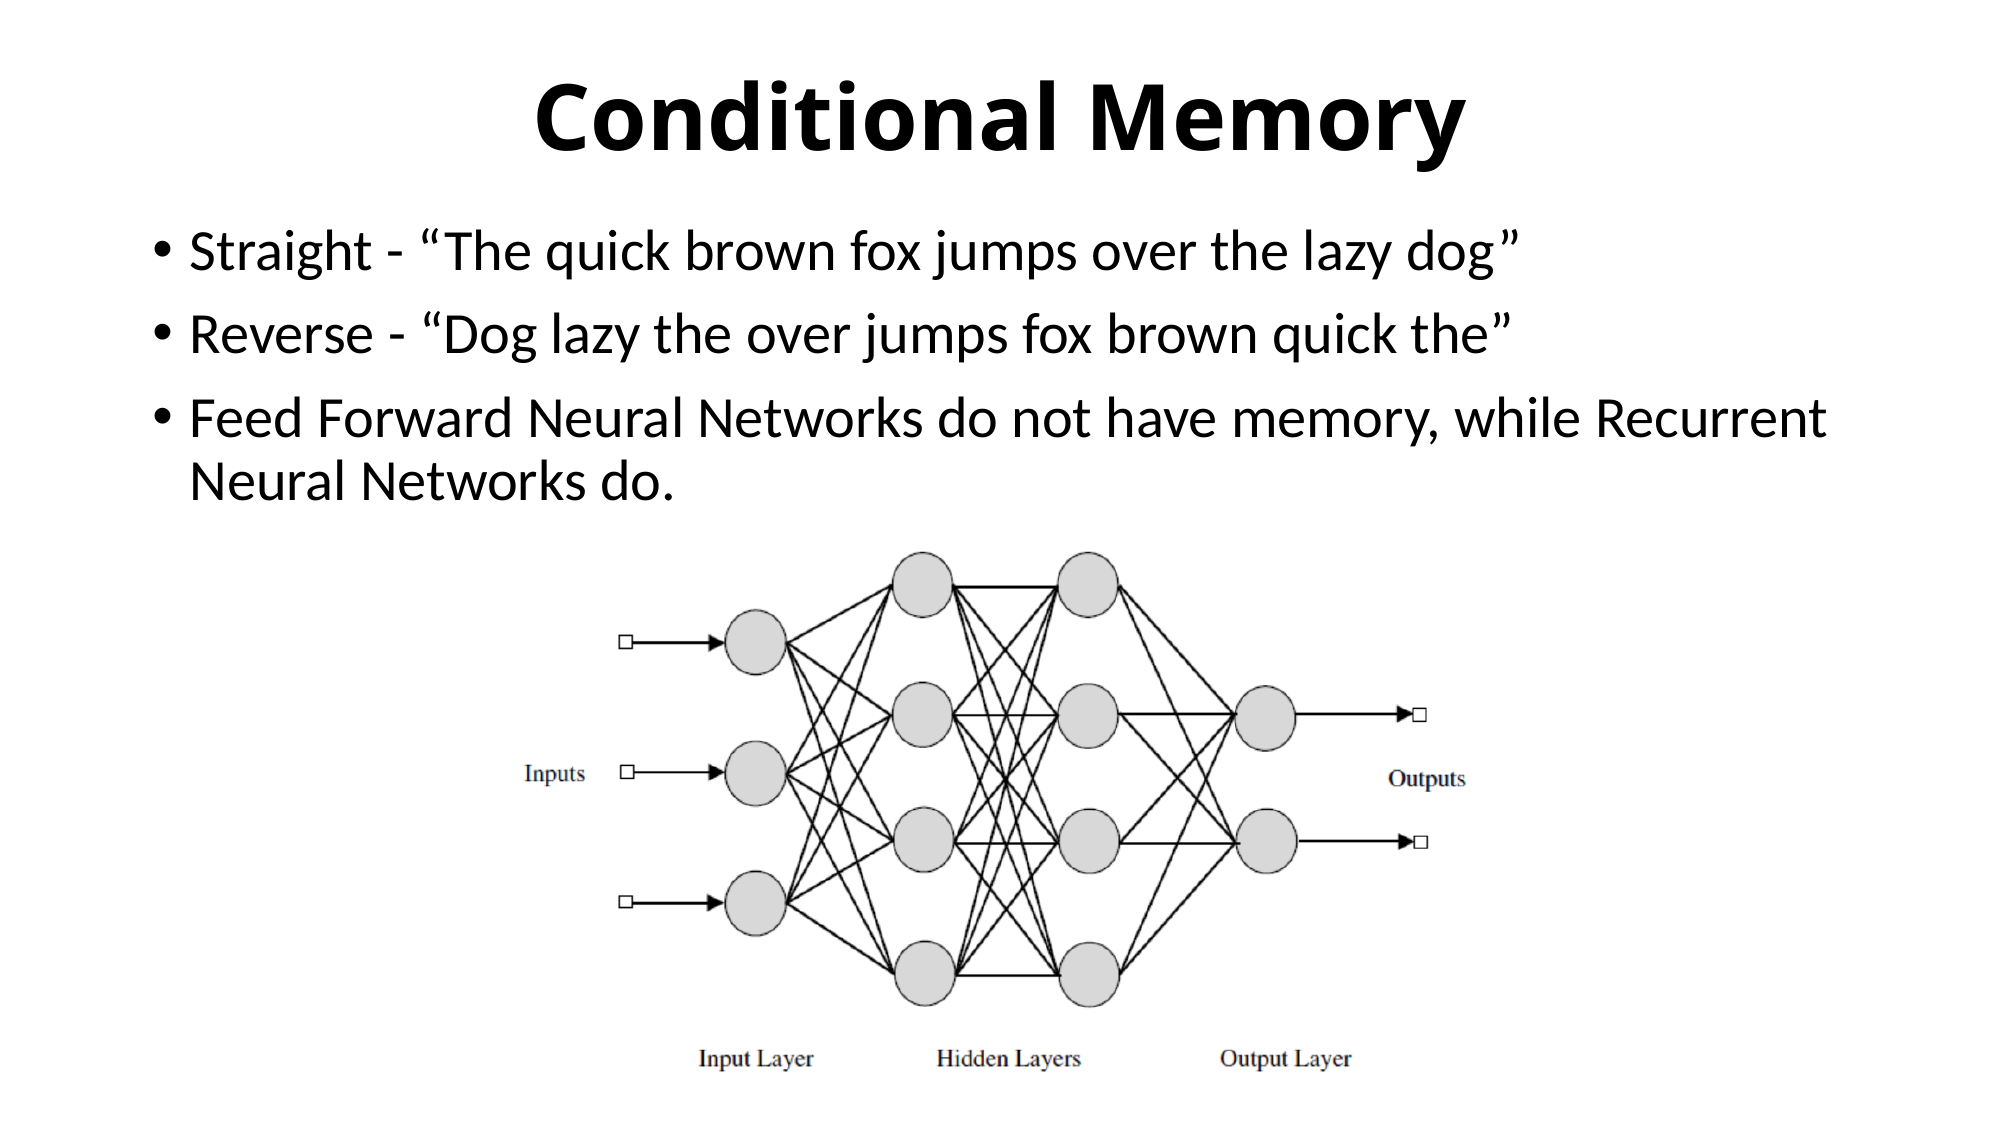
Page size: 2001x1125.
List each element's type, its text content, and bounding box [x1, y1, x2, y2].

list Straight - “The quick brown fox jumps over the lazy dog” Reverse - “Dog lazy the over jumps fox brown quick the” Feed Forward Neural Networks do not have memory, while Recurrent Neural Networks do. [137, 212, 1863, 523]
picture [509, 501, 1495, 1095]
title Conditional Memory [137, 11, 1863, 212]
